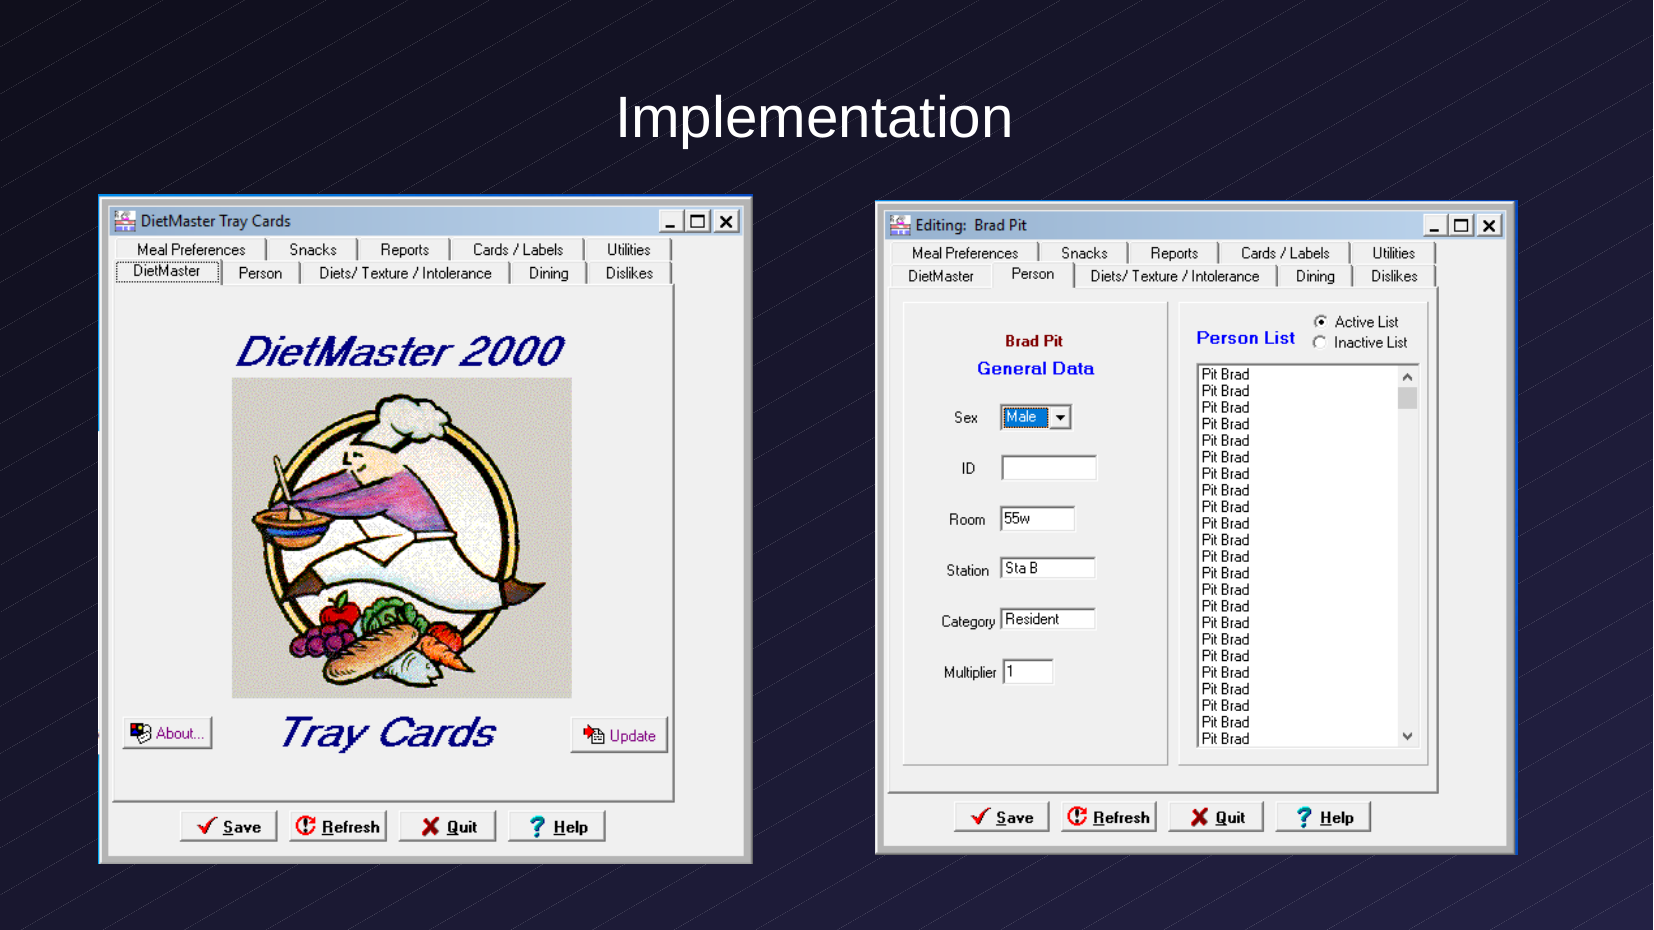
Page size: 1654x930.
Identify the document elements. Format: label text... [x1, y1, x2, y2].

picture [875, 200, 1518, 856]
text_box Implementation [600, 77, 1036, 158]
picture [98, 194, 753, 864]
